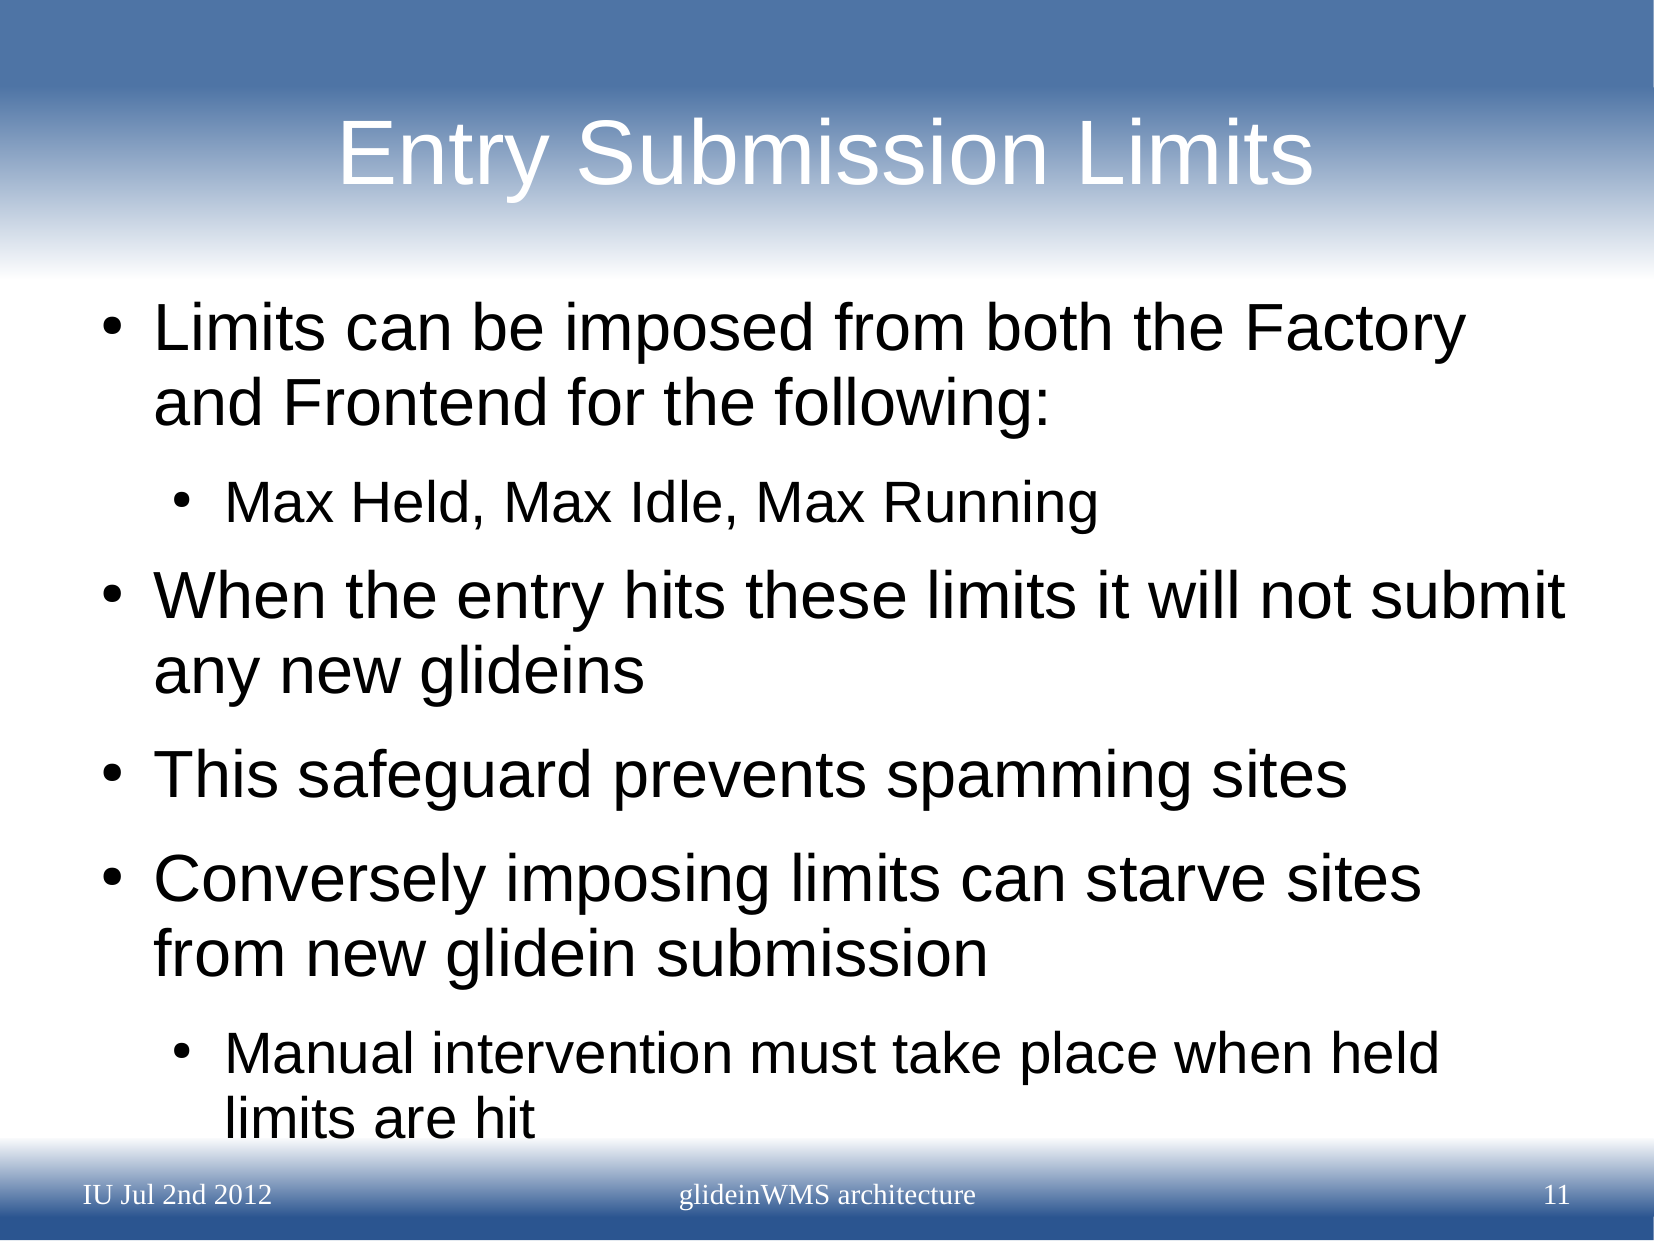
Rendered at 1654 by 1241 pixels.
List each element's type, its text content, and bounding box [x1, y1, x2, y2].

title Entry Submission Limits [82, 49, 1571, 257]
list Limits can be imposed from both the Factory and Frontend for the following: Max Held, Max Idle, Max Running When the entry hits these limits it will not submit any new glideins This safeguard prevents spamming sites Conversely imposing limits can starve sites from new glidein submission Manual intervention must take place when held limits are hit [82, 290, 1571, 1109]
